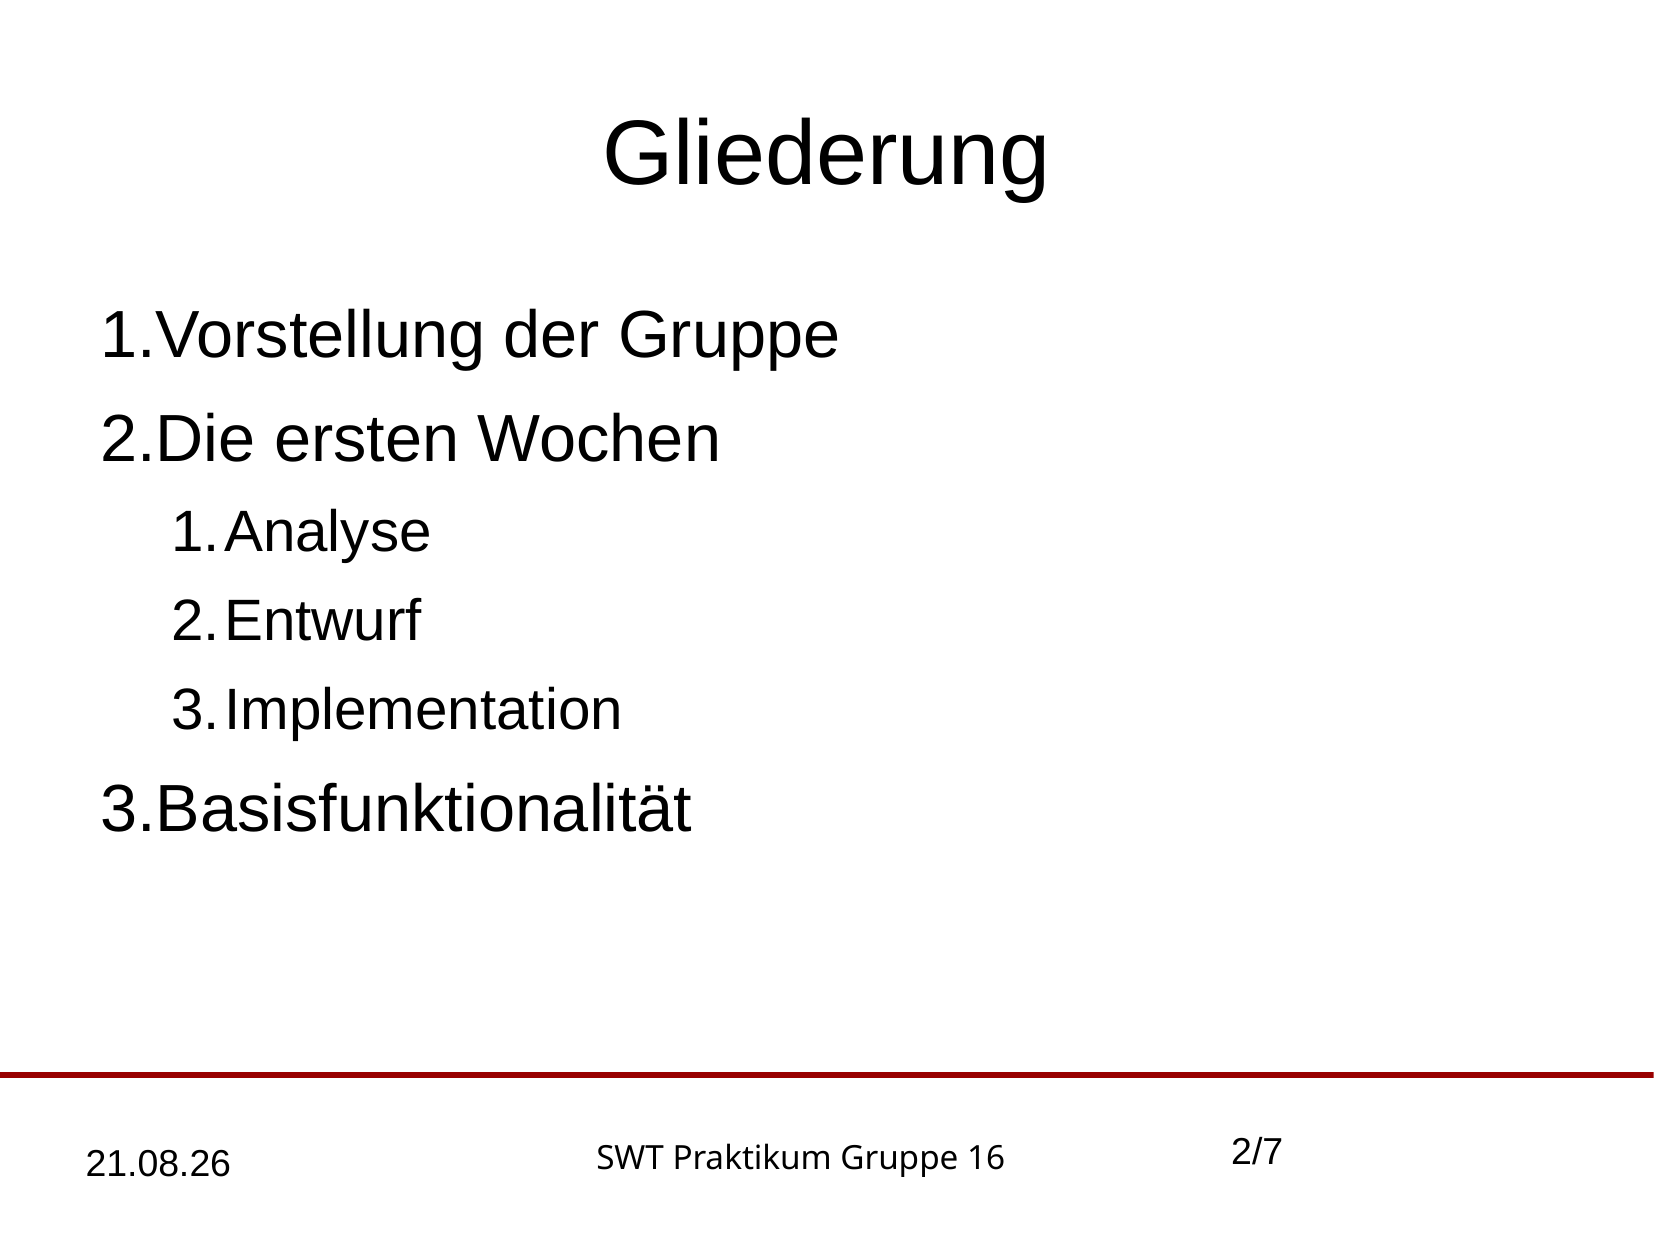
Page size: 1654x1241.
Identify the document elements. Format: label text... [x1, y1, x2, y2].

title Gliederung [82, 49, 1571, 257]
list Vorstellung der Gruppe Die ersten Wochen Analyse Entwurf Implementation Basisfunktionalität [82, 296, 1571, 1016]
